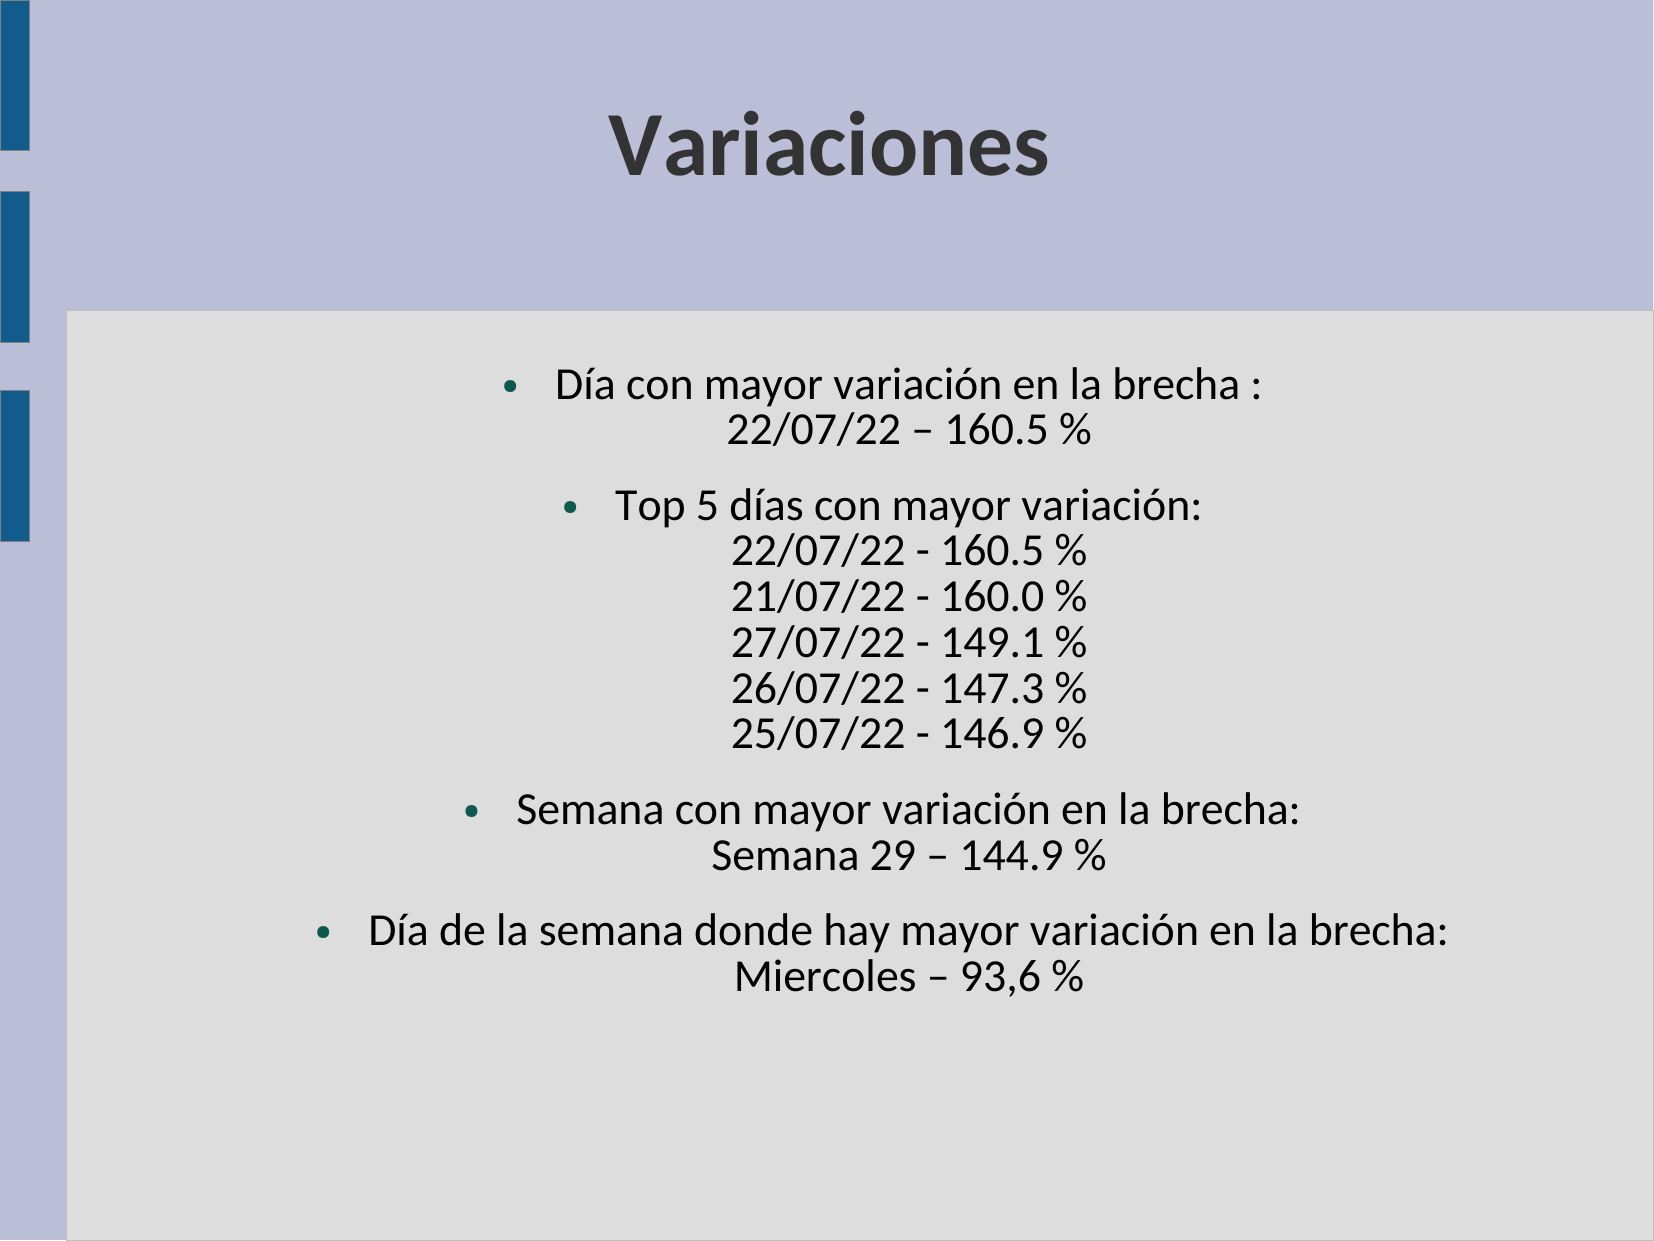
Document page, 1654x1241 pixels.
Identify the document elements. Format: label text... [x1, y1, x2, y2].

title Variaciones [124, 49, 1537, 257]
list Día con mayor variación en la brecha : 22/07/22 – 160.5 % Top 5 días con mayor variación: 22/07/22 - 160.5 % 21/07/22 - 160.0 % 27/07/22 - 149.1 % 26/07/22 - 147.3 % 25/07/22 - 146.9 % Semana con mayor variación en la brecha: Semana 29 – 144.9 % Día de la semana donde hay mayor variación en la brecha: Miercoles – 93,6 % [178, 364, 1570, 1179]
